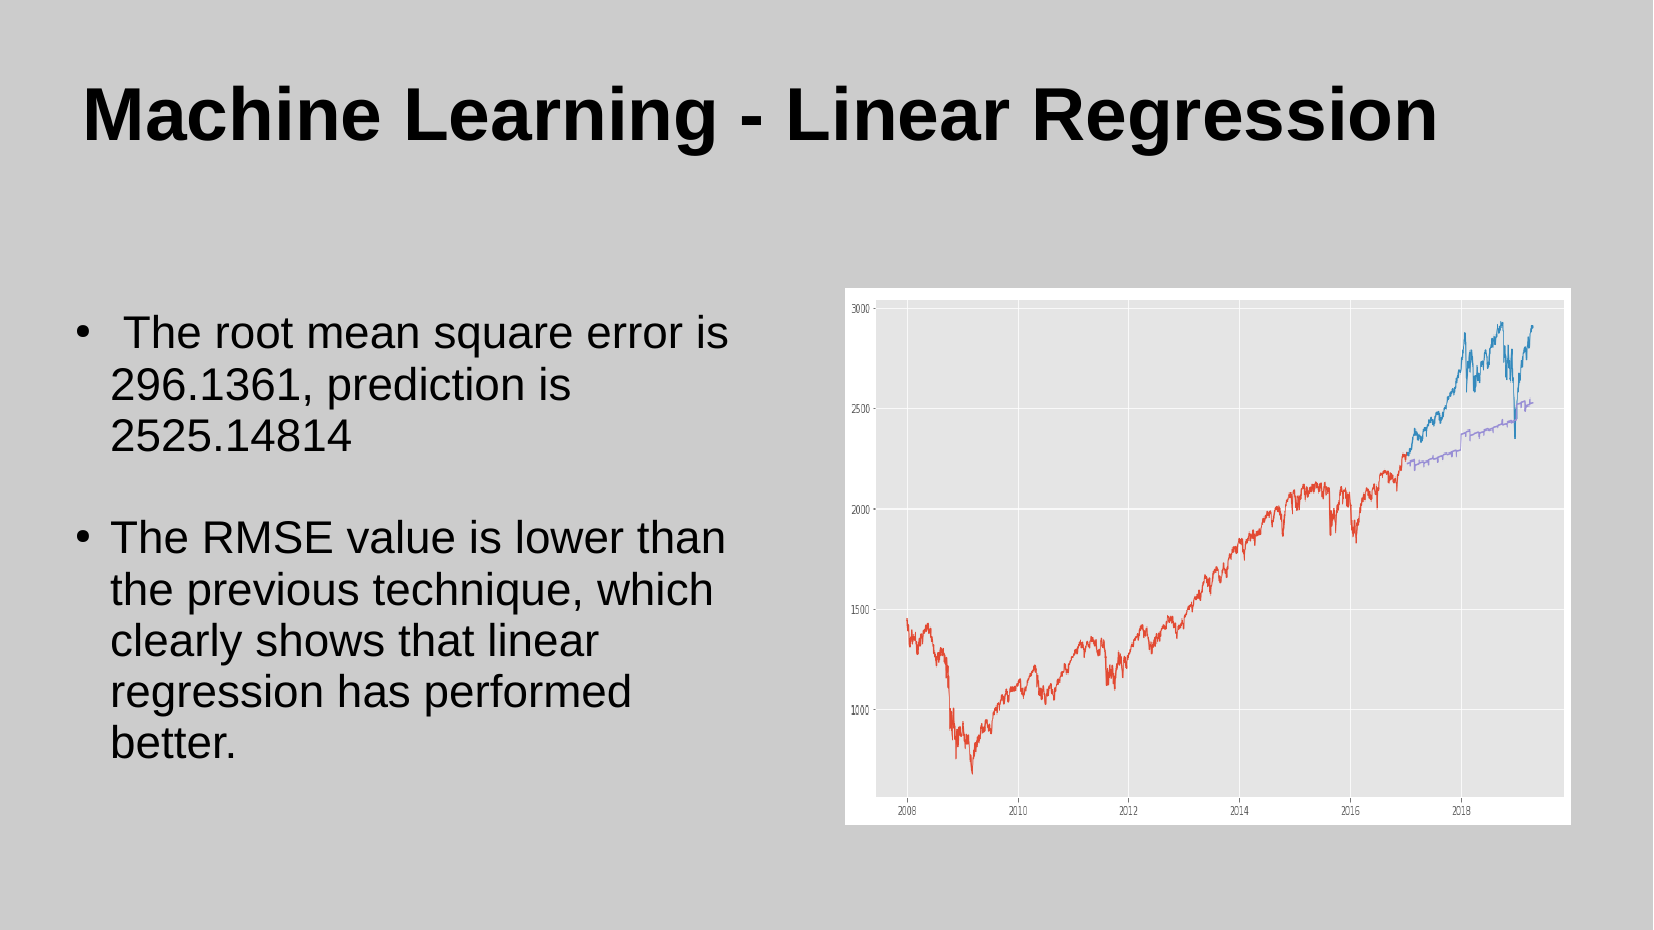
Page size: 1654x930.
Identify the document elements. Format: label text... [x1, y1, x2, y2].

title Machine Learning - Linear Regression [82, 37, 1571, 193]
picture [845, 288, 1571, 826]
subtitle [82, 217, 1571, 757]
text_box The root mean square error is 296.1361, prediction is 2525.14814 The RMSE value is lower than the previous technique, which clearly shows that linear regression has performed better. [60, 300, 766, 930]
